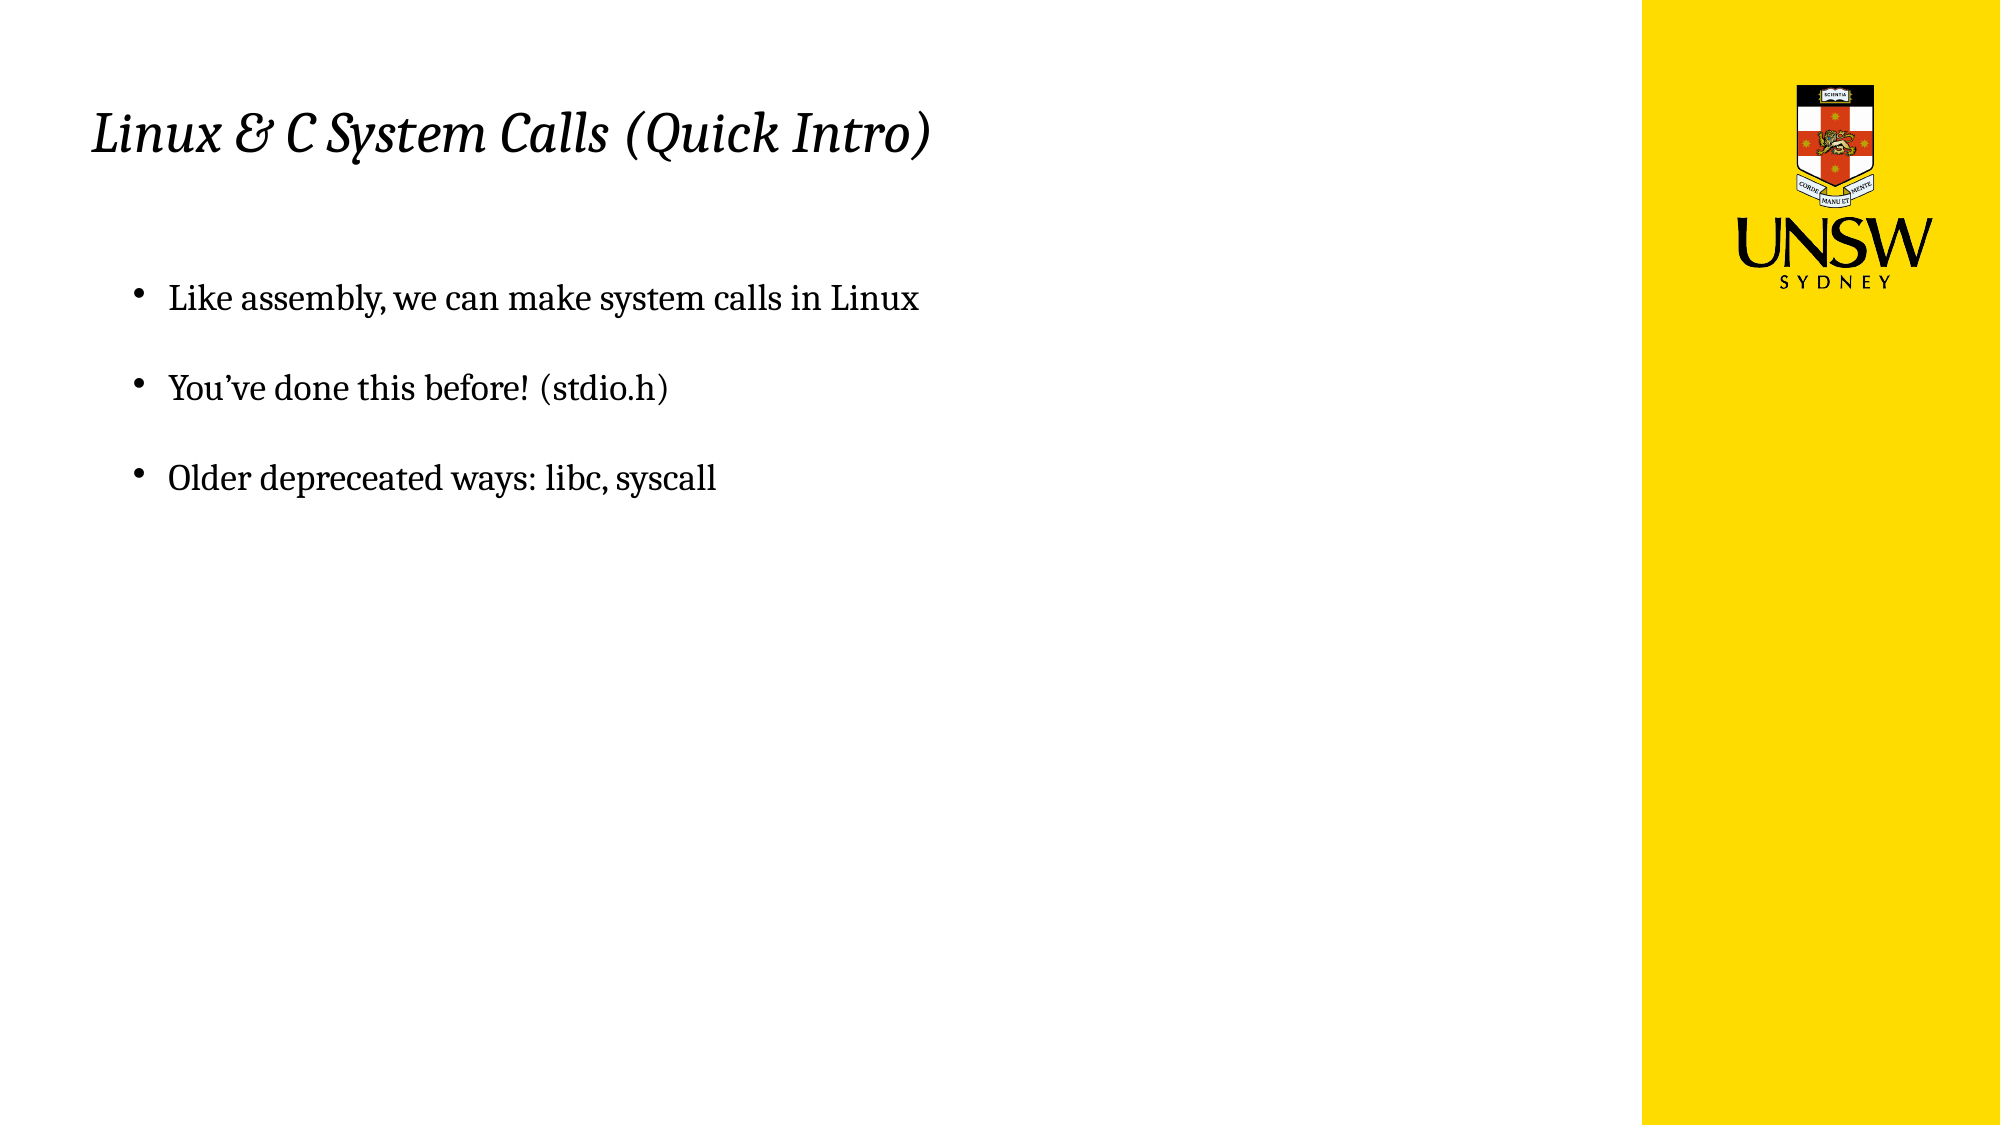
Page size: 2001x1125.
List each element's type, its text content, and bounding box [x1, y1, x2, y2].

text_box Like assembly, we can make system calls in Linux You’ve done this before! (stdio.h) Older depreceated ways: libc, syscall [118, 265, 1181, 532]
picture [1737, 85, 1933, 289]
title Linux & C System Calls (Quick Intro) [76, 86, 1063, 212]
